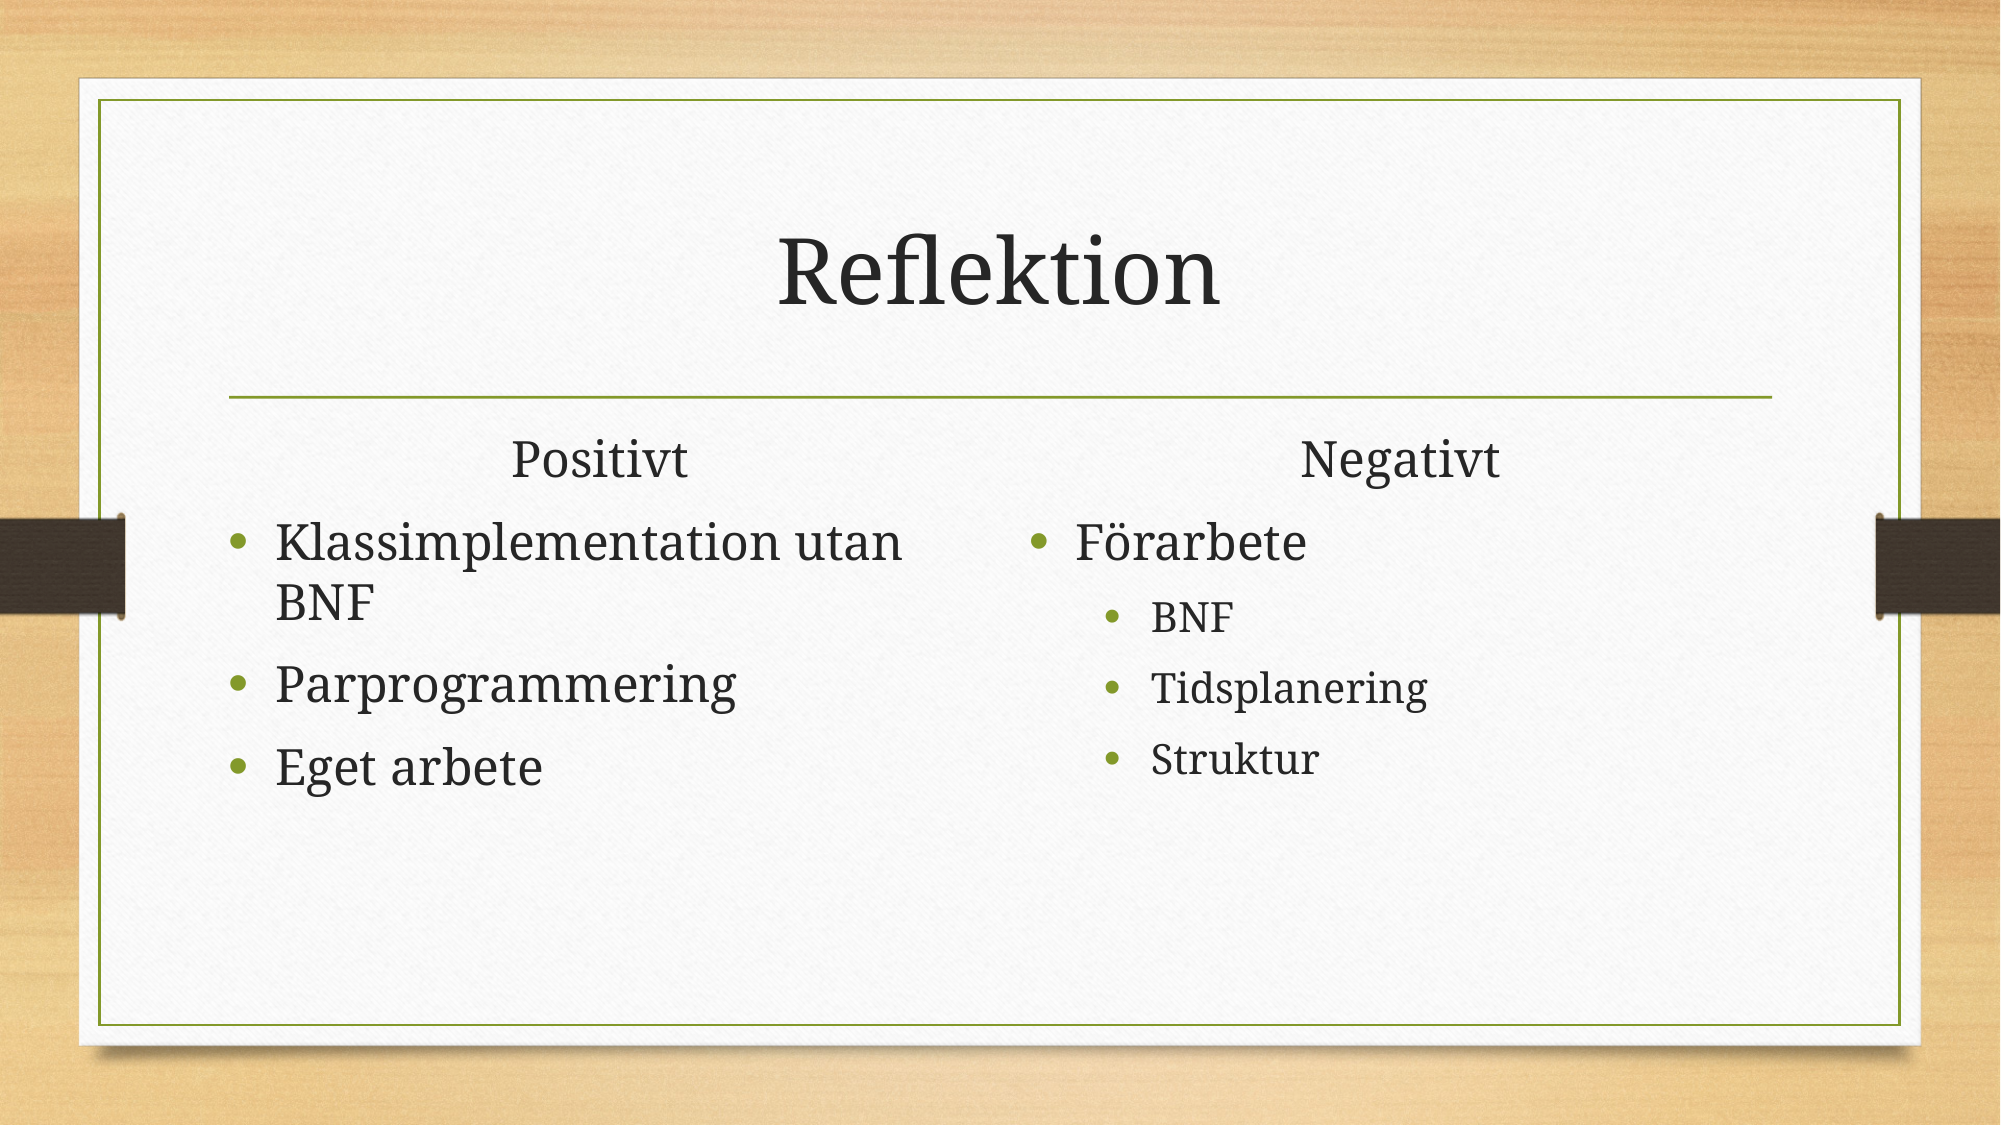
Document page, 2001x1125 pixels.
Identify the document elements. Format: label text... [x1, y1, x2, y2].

list Negativt Förarbete BNF Tidsplanering Struktur [1013, 420, 1788, 963]
title Reflektion [212, 161, 1788, 375]
list Positivt Klassimplementation utan BNF Parprogrammering Eget arbete [213, 420, 987, 963]
picture [0, 0, 2001, 1125]
